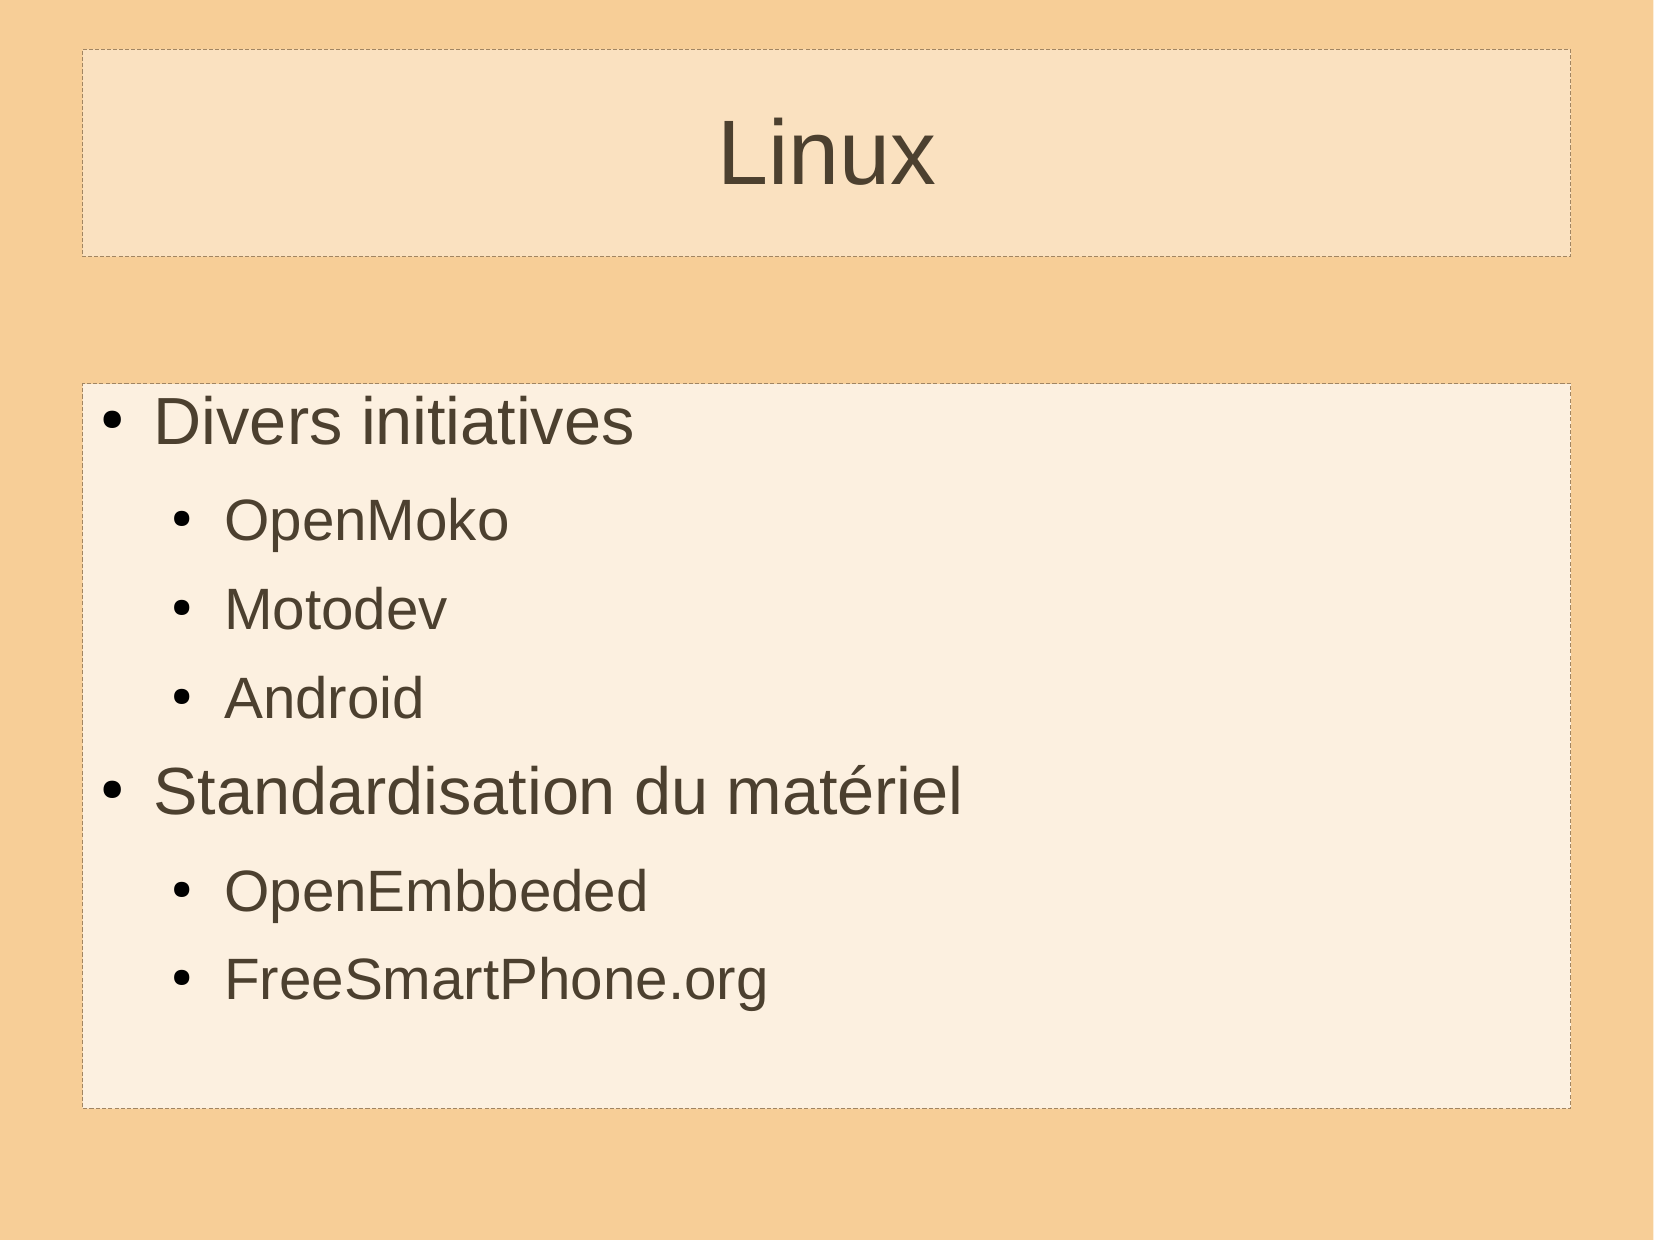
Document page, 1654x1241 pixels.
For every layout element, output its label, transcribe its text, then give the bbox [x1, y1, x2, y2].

list Divers initiatives OpenMoko Motodev Android Standardisation du matériel OpenEmbbeded FreeSmartPhone.org [82, 383, 1571, 1109]
title Linux [82, 49, 1571, 257]
